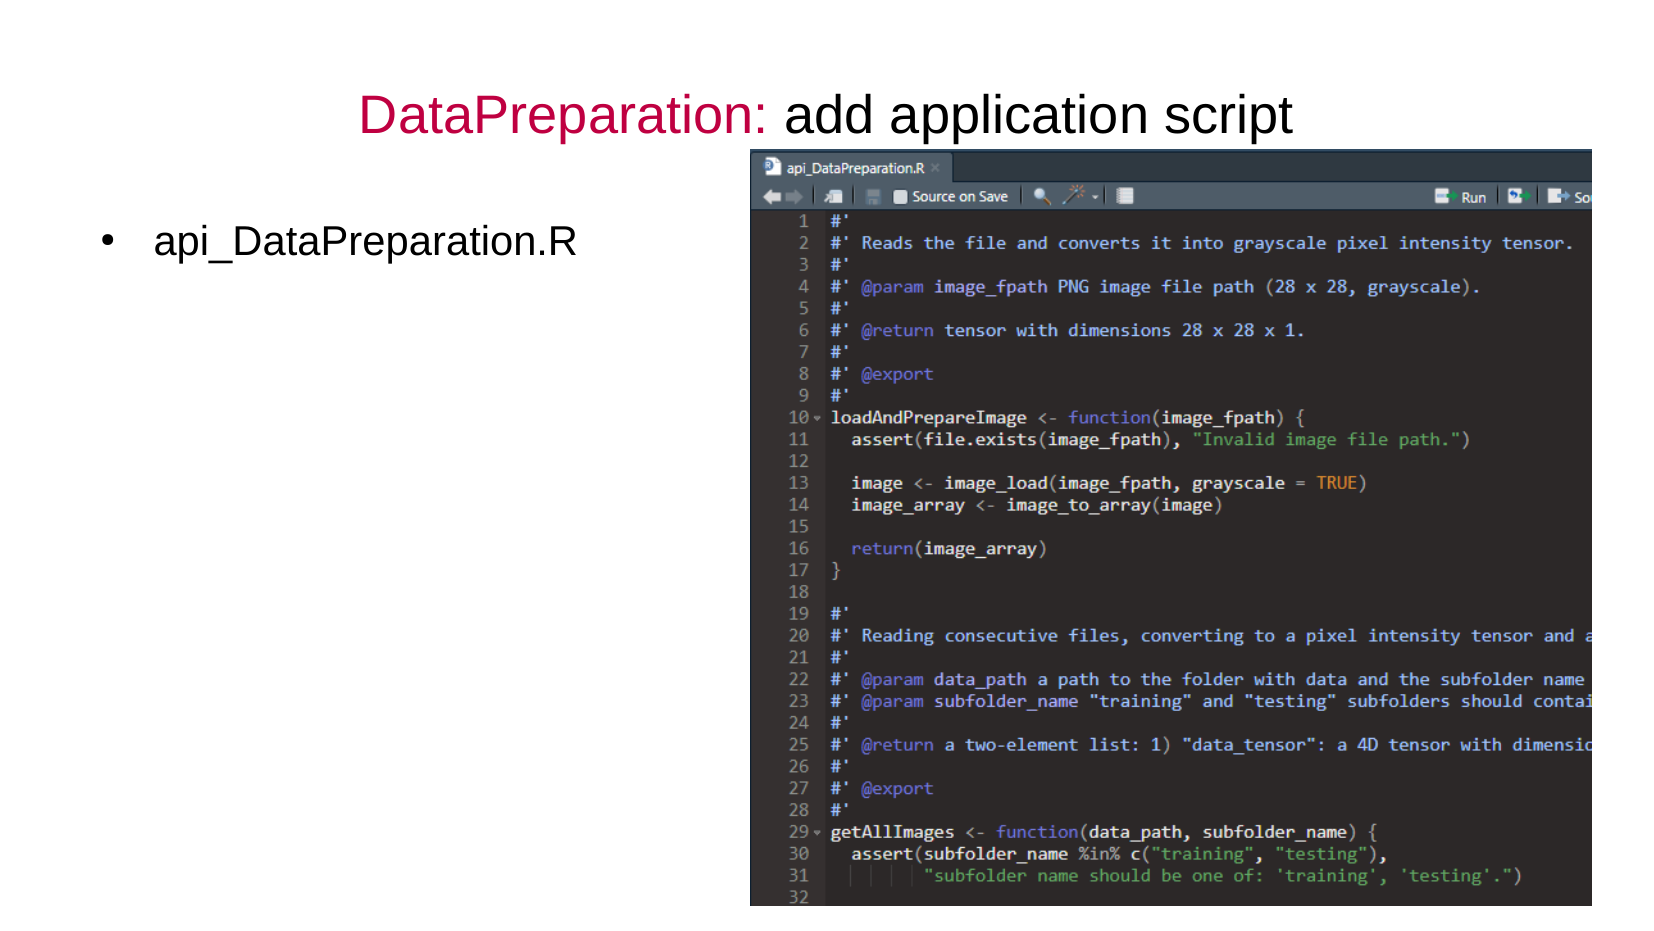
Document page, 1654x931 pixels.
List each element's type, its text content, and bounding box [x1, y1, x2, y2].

picture [750, 149, 1592, 906]
list api_DataPreparation.R [82, 217, 750, 758]
title DataPreparation: add application script [82, 37, 1571, 193]
